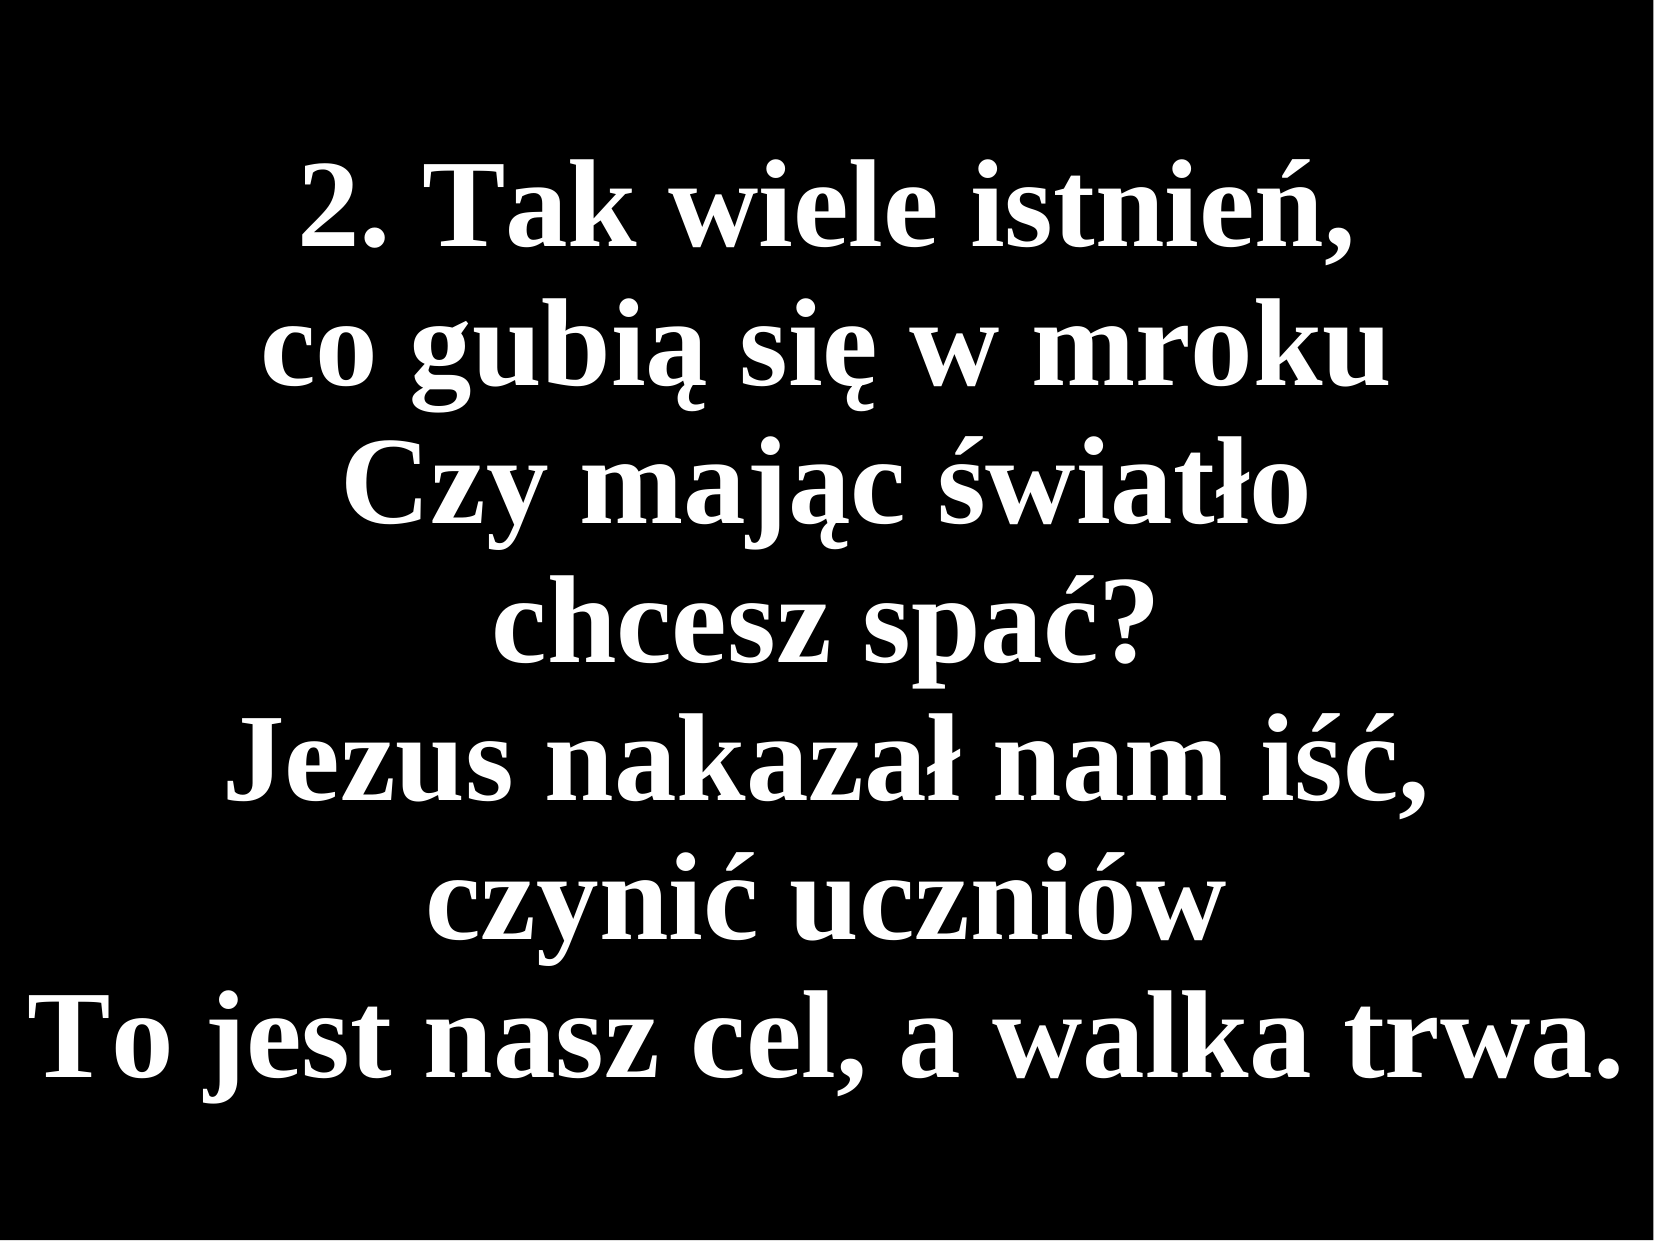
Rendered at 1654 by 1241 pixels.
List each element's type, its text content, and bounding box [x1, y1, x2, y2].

title 2. Tak wiele istnień, co gubią się w mroku Czy mając światło chcesz spać? Jezus nakazał nam iść, czynić uczniów To jest nasz cel, a walka trwa. [0, 0, 1654, 1241]
